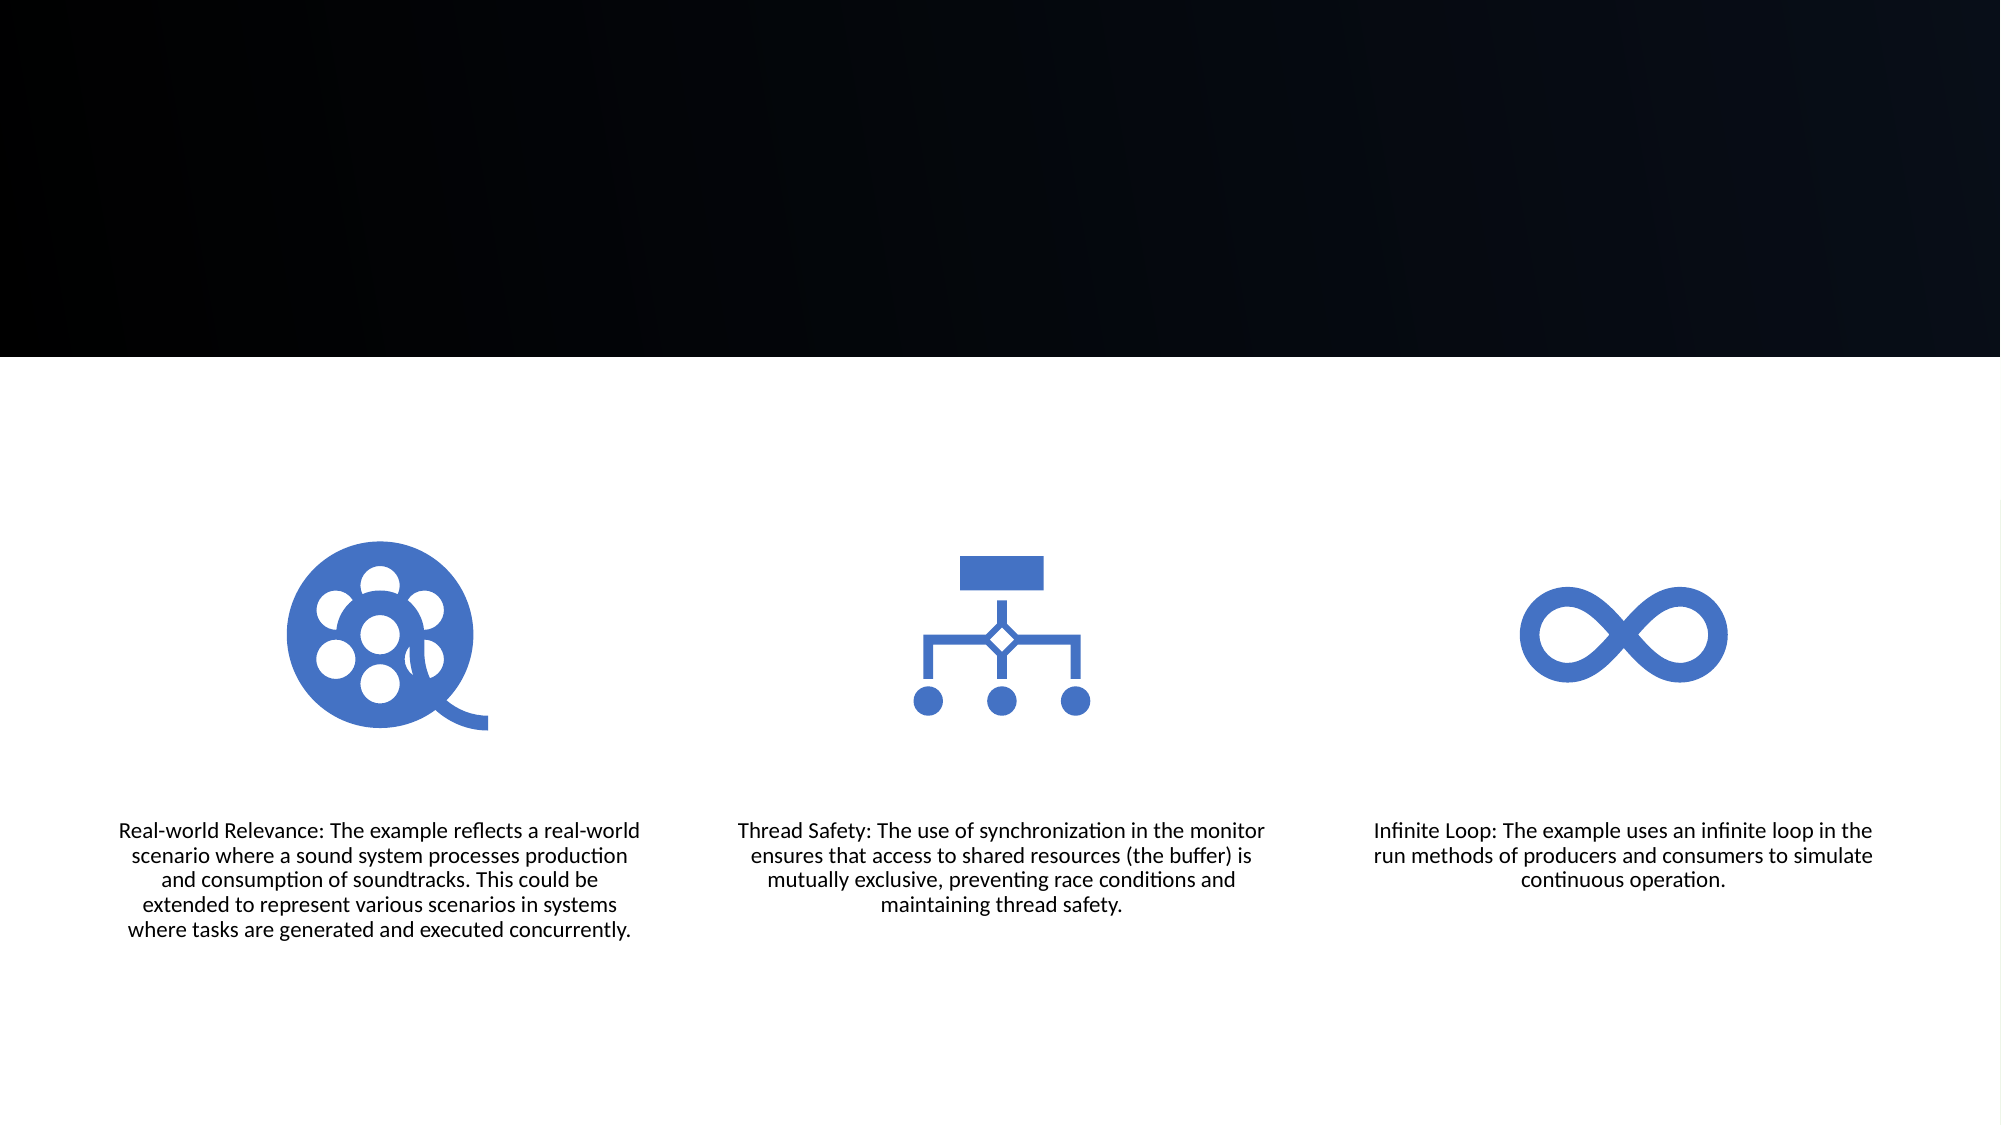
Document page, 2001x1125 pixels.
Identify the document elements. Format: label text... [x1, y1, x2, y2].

text_box [0, 0, 2000, 1125]
text_box Real-world Relevance: The example reflects a real-world scenario where a sound system processes production and consumption of soundtracks. This could be extended to represent various scenarios in systems where tasks are generated and executed concurrently. [115, 818, 645, 948]
text_box Infinite Loop: The example uses an infinite loop in the run methods of producers and consumers to simulate continuous operation. [1359, 818, 1889, 948]
text_box Thread Safety: The use of synchronization in the monitor ensures that access to shared resources (the buffer) is mutually exclusive, preventing race conditions and maintaining thread safety. [737, 818, 1267, 948]
